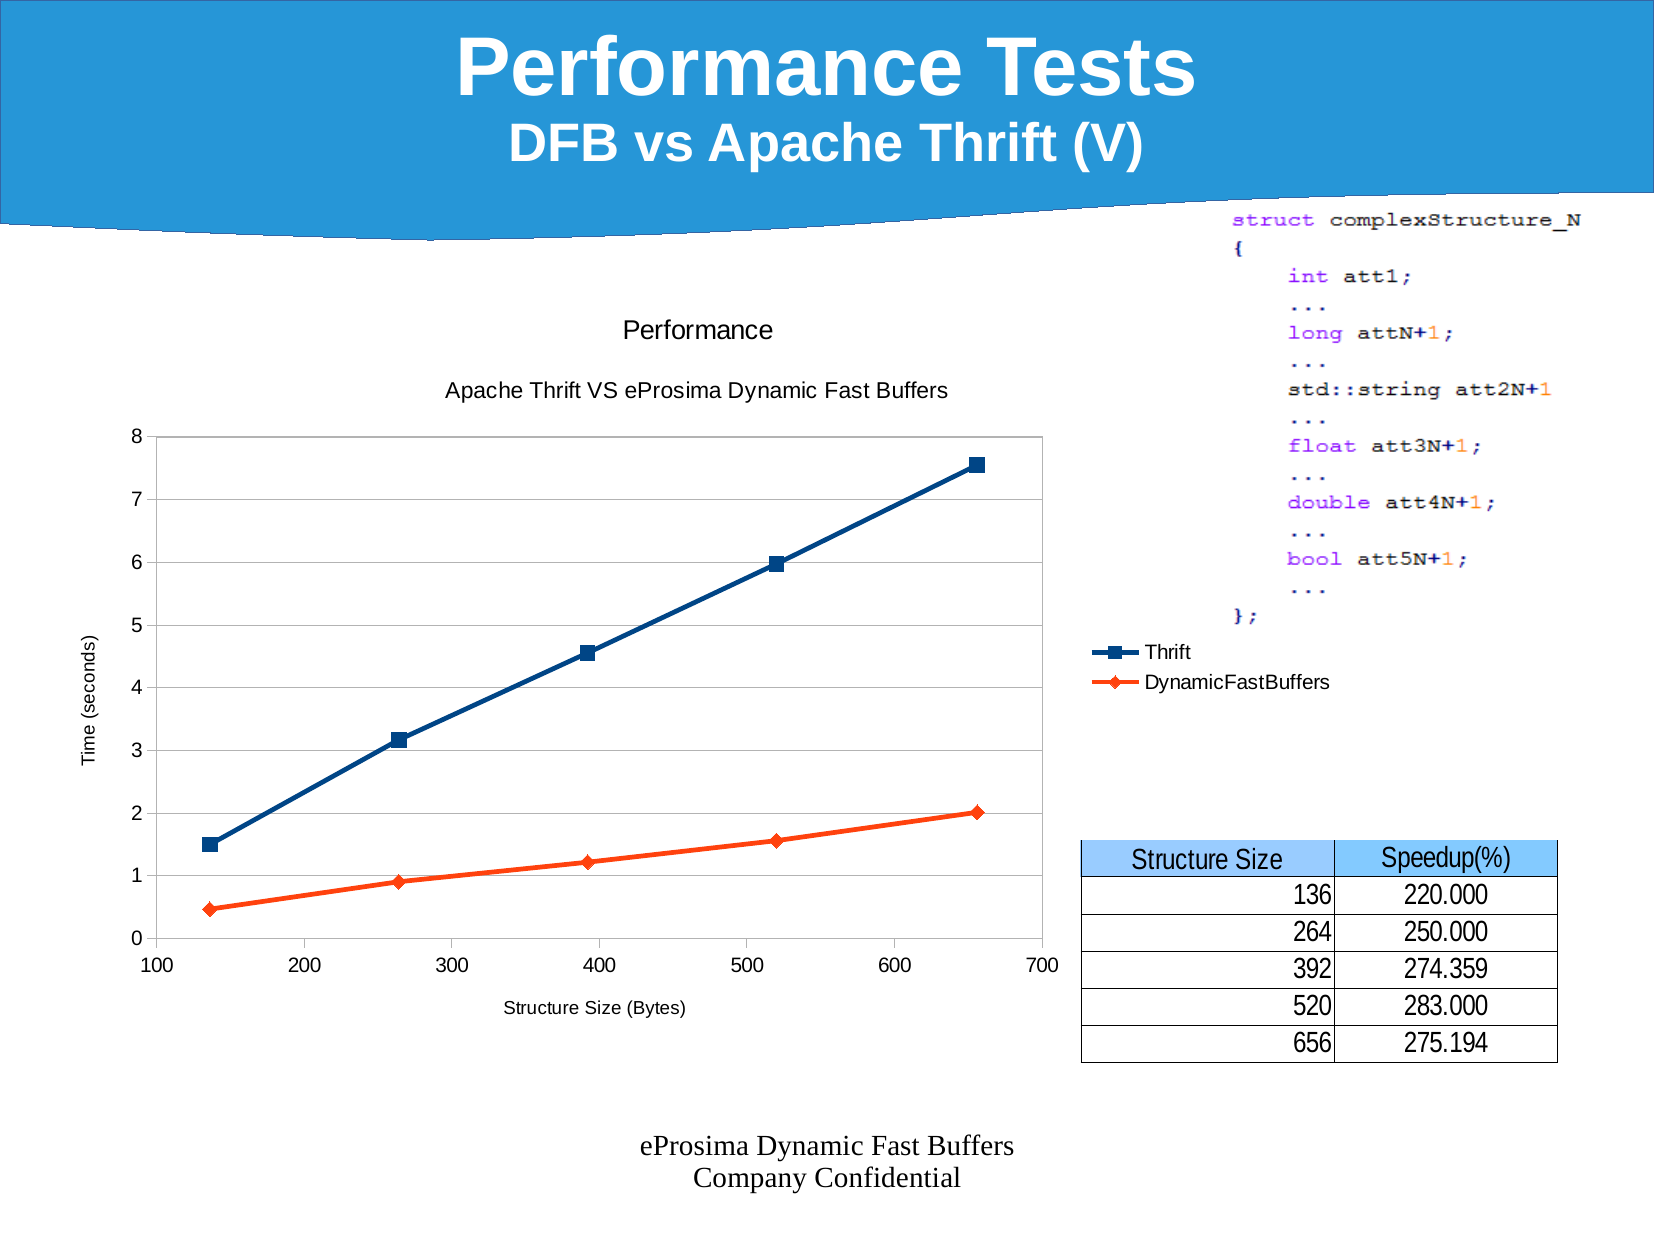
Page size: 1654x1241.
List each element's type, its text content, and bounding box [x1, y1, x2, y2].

picture [1230, 206, 1606, 631]
text_box Performance Tests DFB vs Apache Thrift (V) [0, 0, 1654, 241]
picture [1080, 840, 1561, 1066]
chart [45, 285, 1351, 1051]
